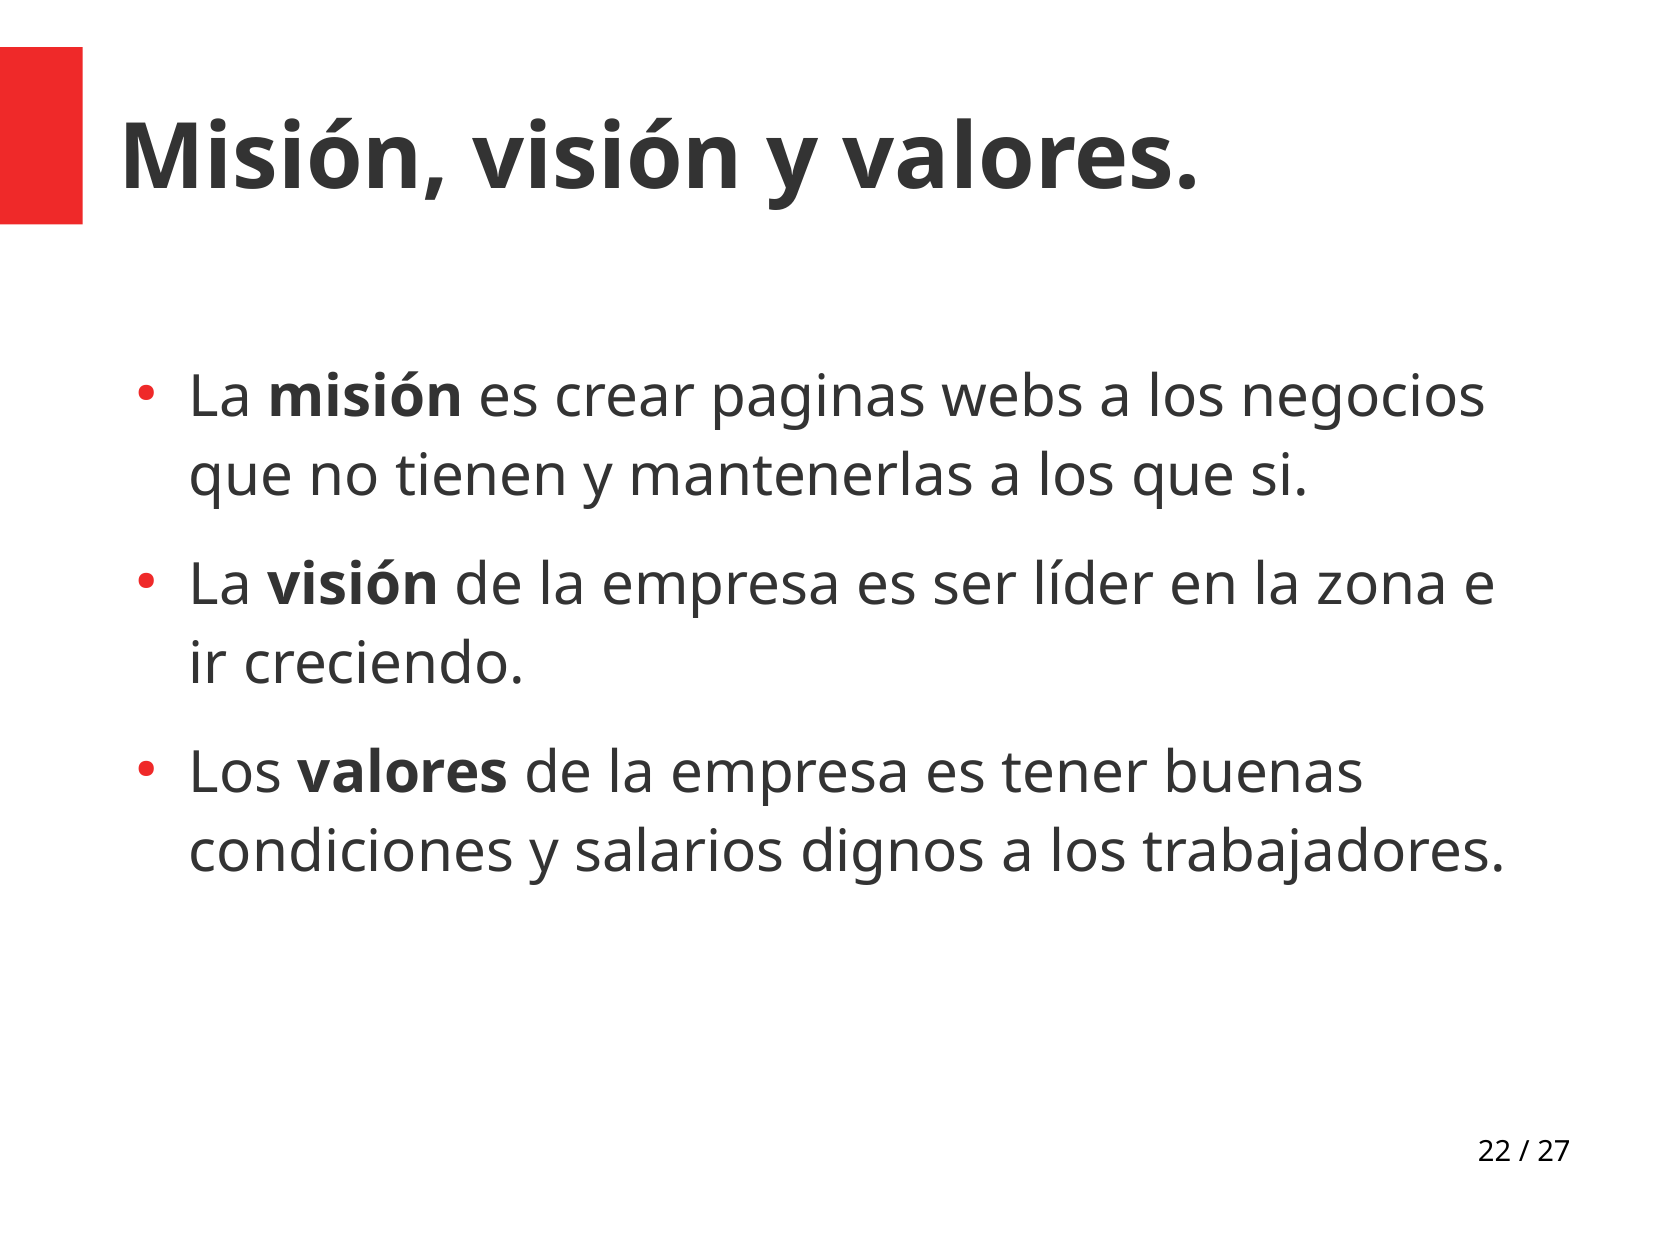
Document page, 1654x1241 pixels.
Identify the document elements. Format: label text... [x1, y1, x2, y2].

list La misión es crear paginas webs a los negocios que no tienen y mantenerlas a los que si. La visión de la empresa es ser líder en la zona e ir creciendo. Los valores de la empresa es tener buenas condiciones y salarios dignos a los trabajadores. [118, 354, 1536, 1074]
title Misión, visión y valores. [118, 49, 1571, 257]
